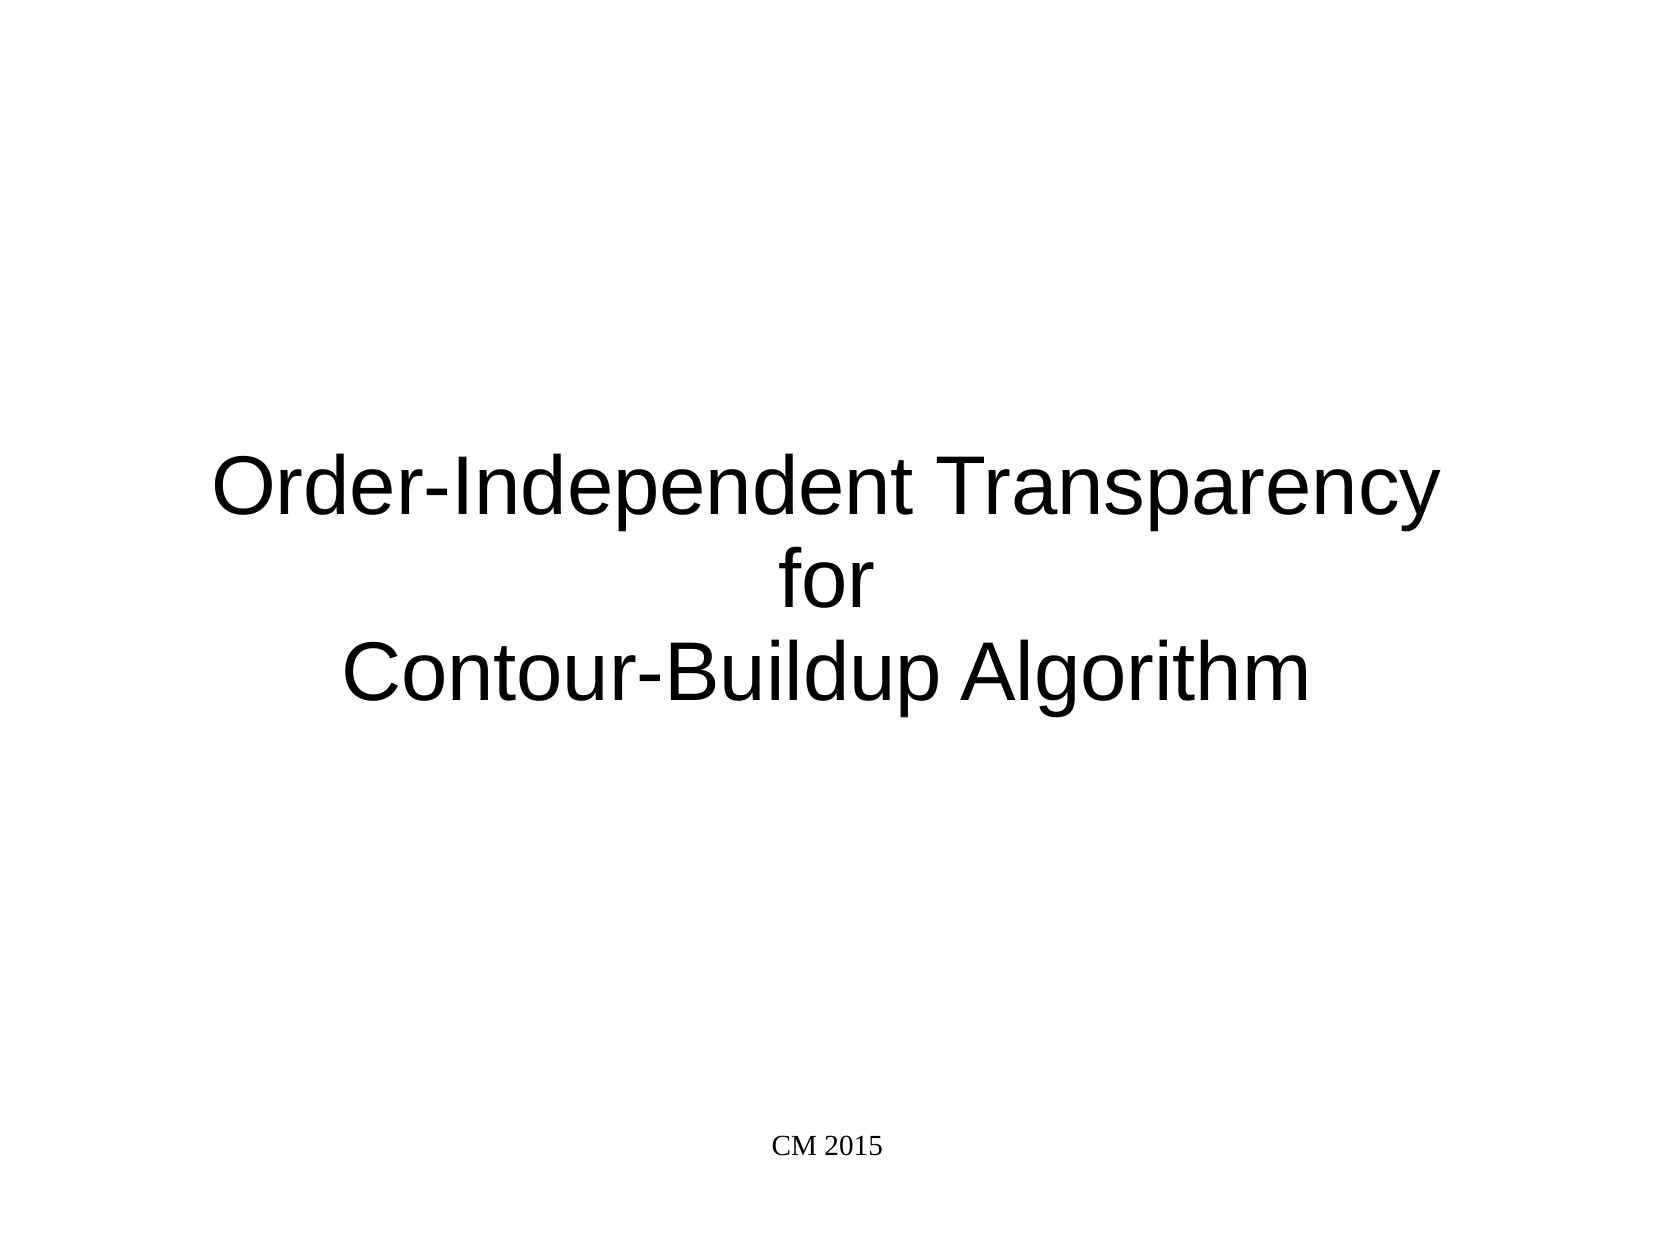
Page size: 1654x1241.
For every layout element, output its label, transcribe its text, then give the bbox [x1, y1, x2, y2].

subtitle Order-Independent Transparency for Contour-Buildup Algorithm [82, 49, 1571, 1109]
